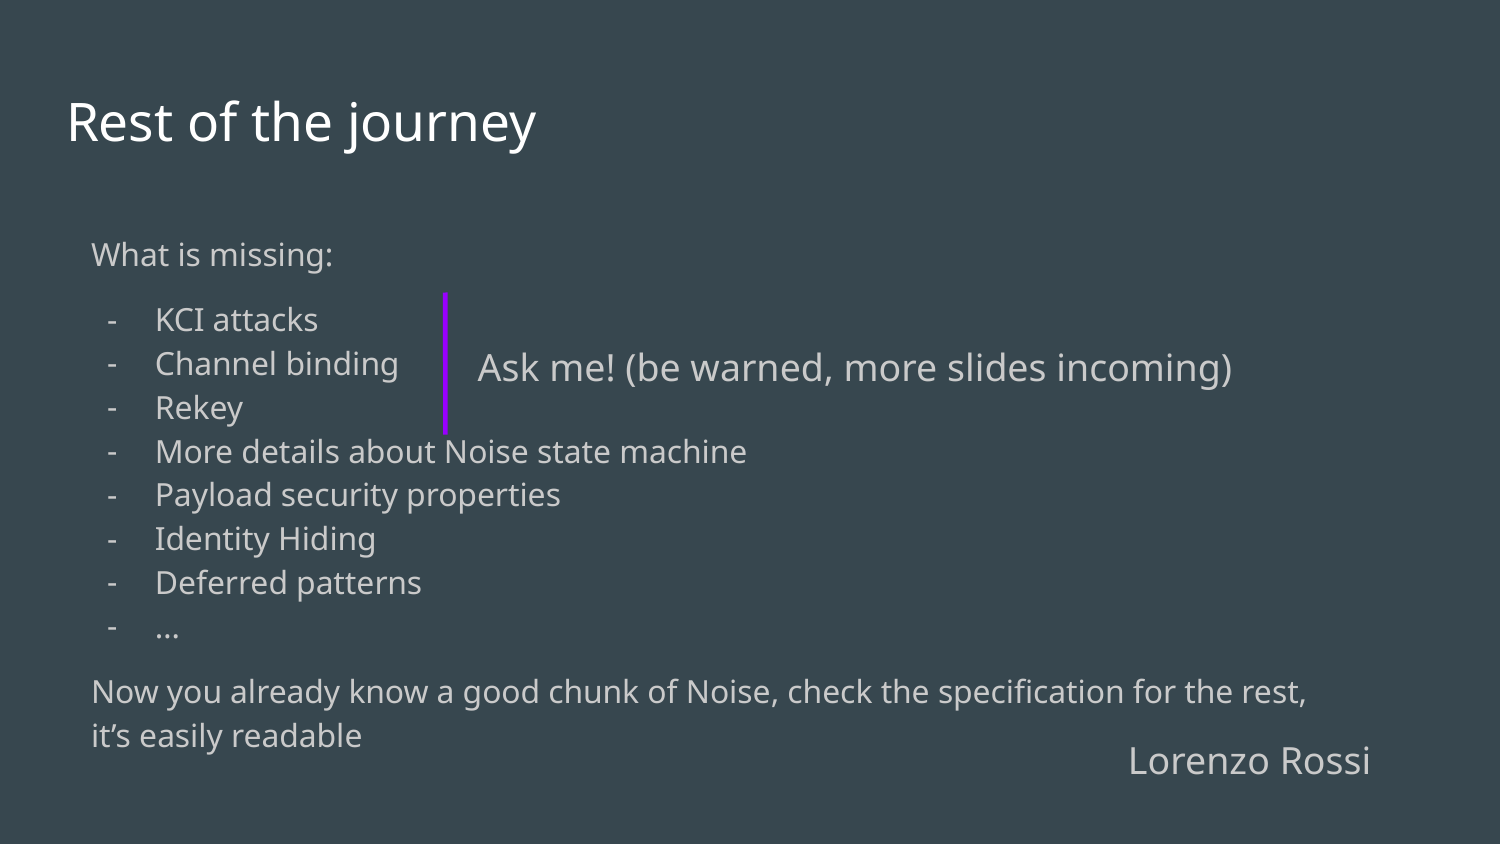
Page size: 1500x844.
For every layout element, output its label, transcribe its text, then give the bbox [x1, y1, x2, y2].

list What is missing: KCI attacks Channel binding Rekey More details about Noise state machine Payload security properties Identity Hiding Deferred patterns … Now you already know a good chunk of Noise, check the specification for the rest, it’s easily readable [76, 214, 1362, 772]
title Rest of the journey [51, 72, 1449, 167]
list Lorenzo Rossi [813, 686, 1387, 797]
list Ask me! (be warned, more slides incoming) [462, 321, 1308, 416]
